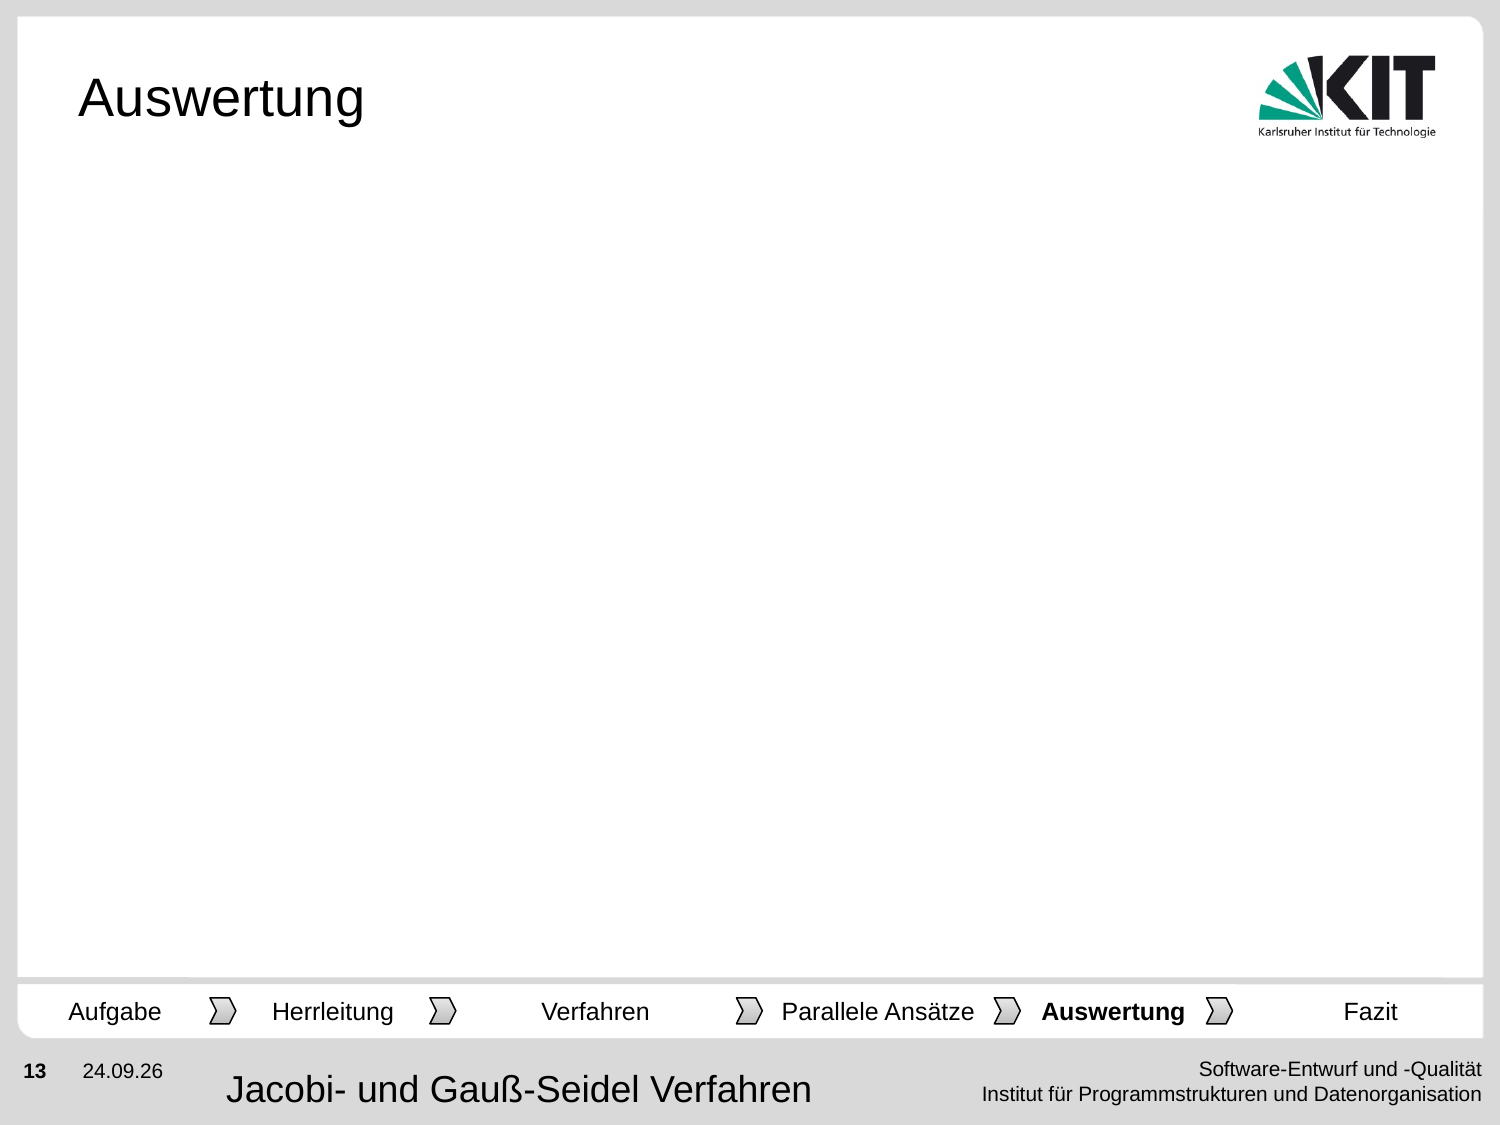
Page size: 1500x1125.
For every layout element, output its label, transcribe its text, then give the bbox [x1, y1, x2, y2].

footer Jacobi- und Gauß-Seidel Verfahren [211, 1057, 957, 1117]
text_box [994, 997, 1021, 1024]
text_box [736, 997, 763, 1024]
text_box Parallele Ansätze [766, 988, 991, 1033]
text_box Herrleitung [257, 988, 410, 1033]
text_box [1206, 997, 1233, 1024]
text_box Auswertung [1026, 988, 1201, 1033]
text_box Verfahren [526, 988, 666, 1033]
text_box [209, 997, 236, 1024]
picture [0, 0, 1500, 1125]
text_box Fazit [1328, 988, 1413, 1033]
text_box [429, 997, 456, 1024]
text_box Aufgabe [53, 988, 177, 1033]
title Auswertung [64, 54, 1198, 147]
